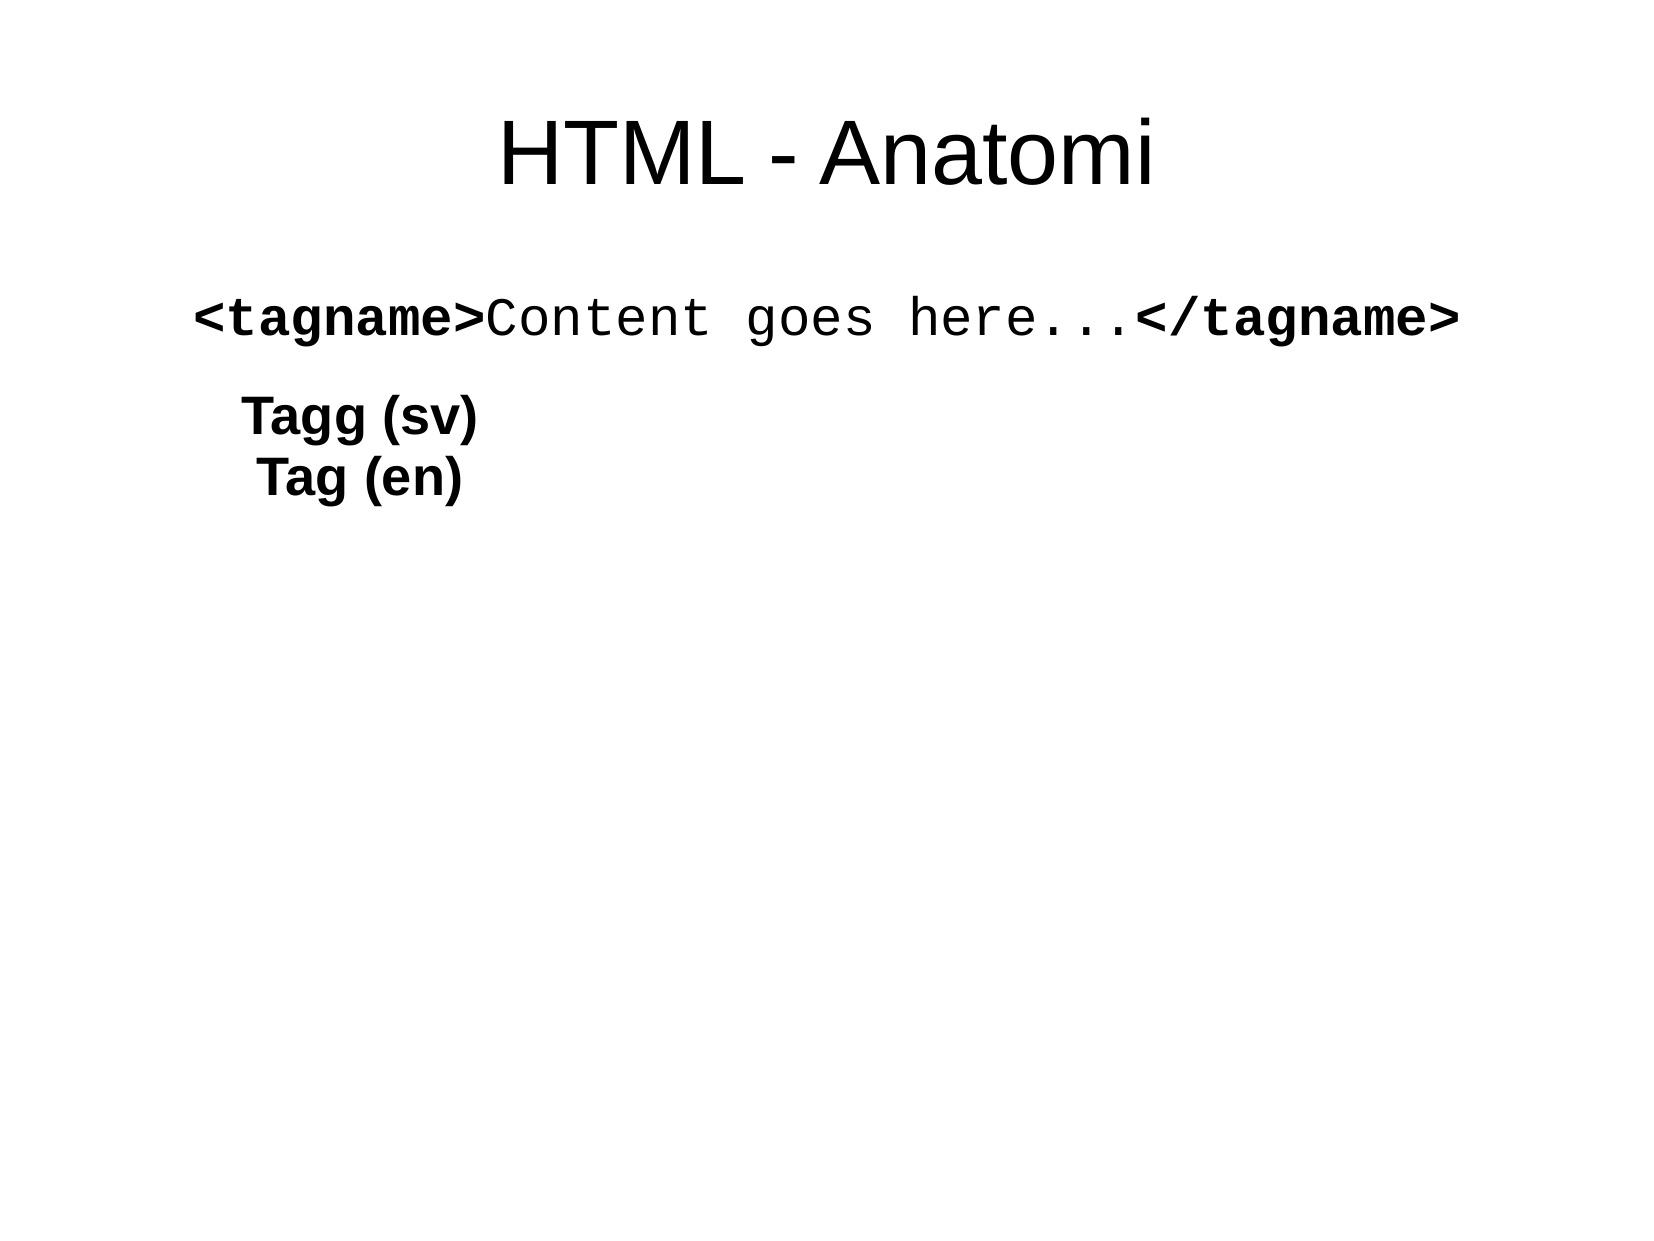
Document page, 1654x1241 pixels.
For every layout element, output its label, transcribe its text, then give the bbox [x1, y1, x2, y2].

subtitle <tagname>Content goes here...</tagname> [118, 290, 1536, 1010]
title Tagg (sv) Tag (en) [165, 342, 556, 550]
title HTML - Anatomi [82, 49, 1571, 257]
